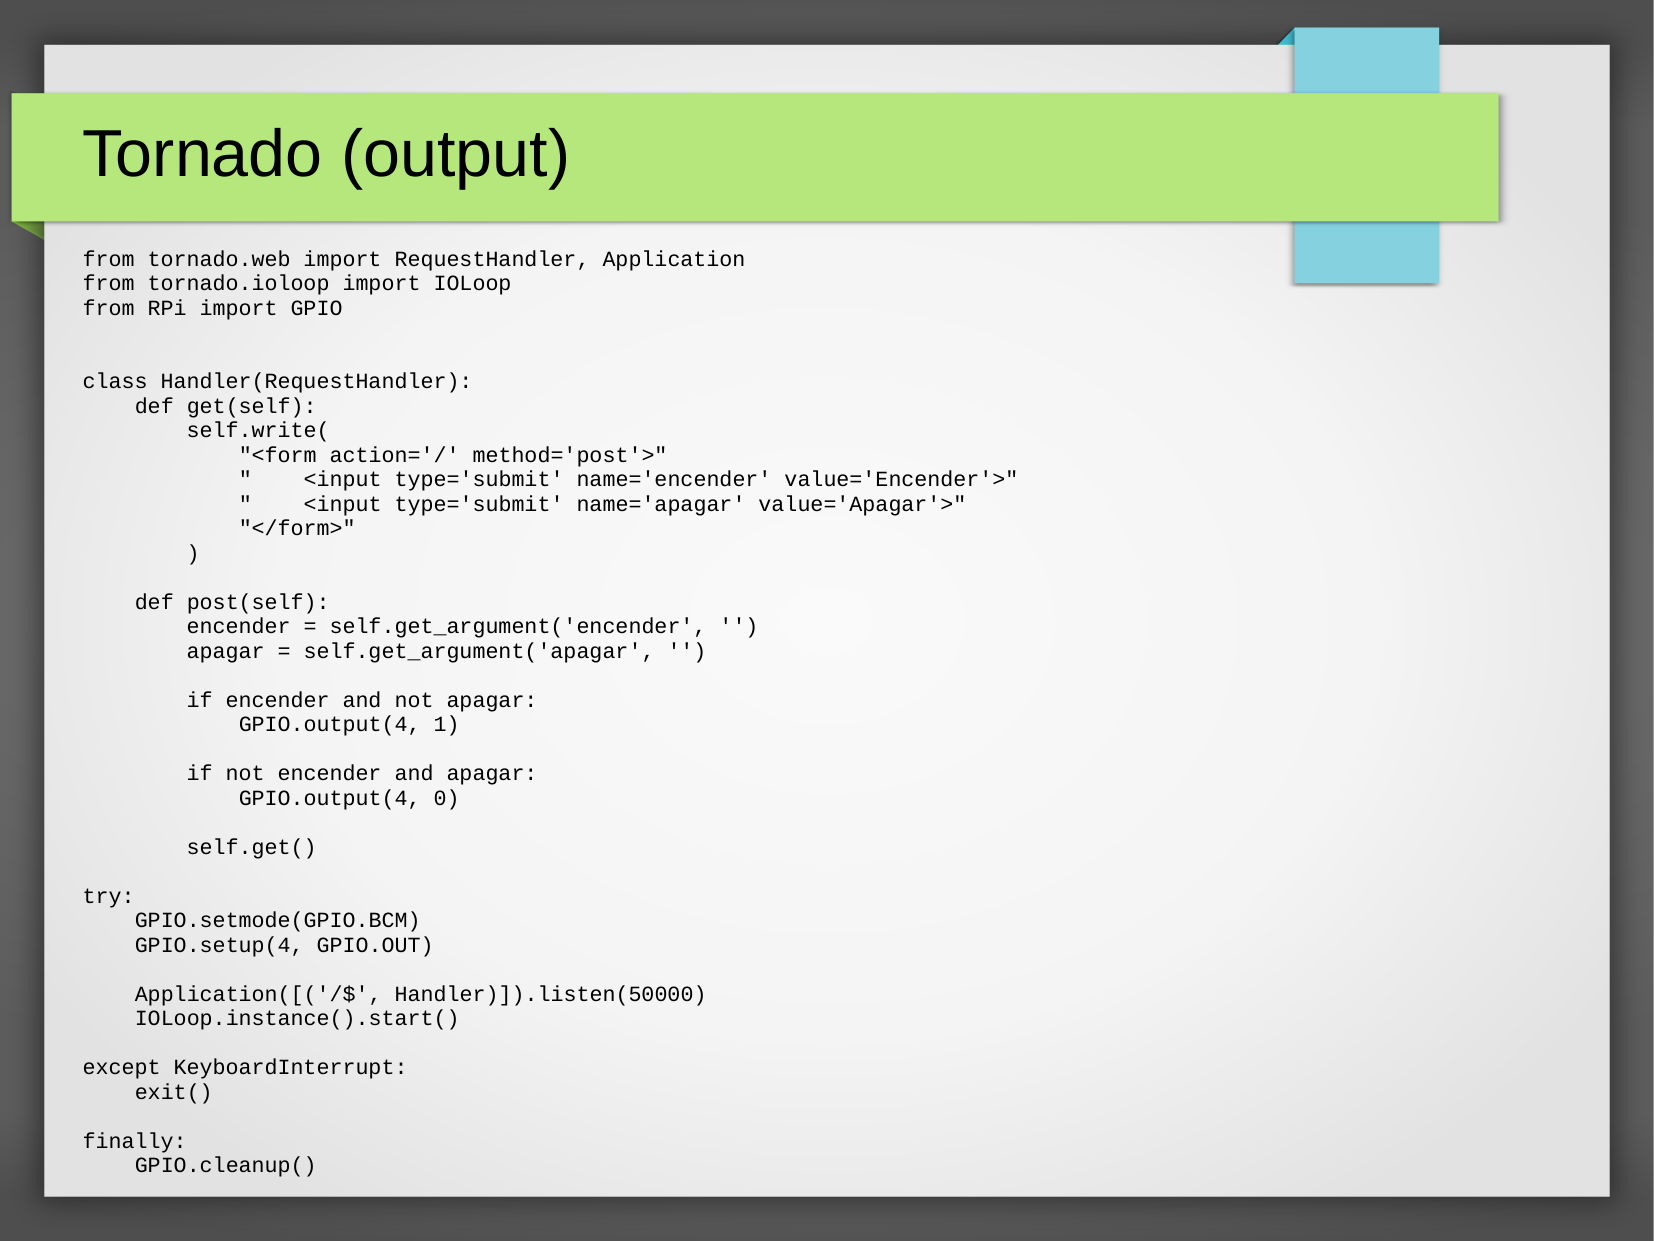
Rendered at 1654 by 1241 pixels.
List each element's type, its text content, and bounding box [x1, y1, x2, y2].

title Tornado (output) [82, 94, 1264, 213]
picture [0, 0, 1654, 1241]
list from tornado.web import RequestHandler, Application from tornado.ioloop import IOLoop from RPi import GPIO class Handler(RequestHandler): def get(self): self.write( "<form action='/' method='post'>" " <input type='submit' name='encender' value='Encender'>" " <input type='submit' name='apagar' value='Apagar'>" "</form>" ) def post(self): encender = self.get_argument('encender', '') apagar = self.get_argument('apagar', '') if encender and not apagar: GPIO.output(4, 1) if not encender and apagar: GPIO.output(4, 0) self.get() try: GPIO.setmode(GPIO.BCM) GPIO.setup(4, GPIO.OUT) Application([('/$', Handler)]).listen(50000) IOLoop.instance().start() except KeyboardInterrupt: exit() finally: GPIO.cleanup() [82, 248, 1571, 1193]
